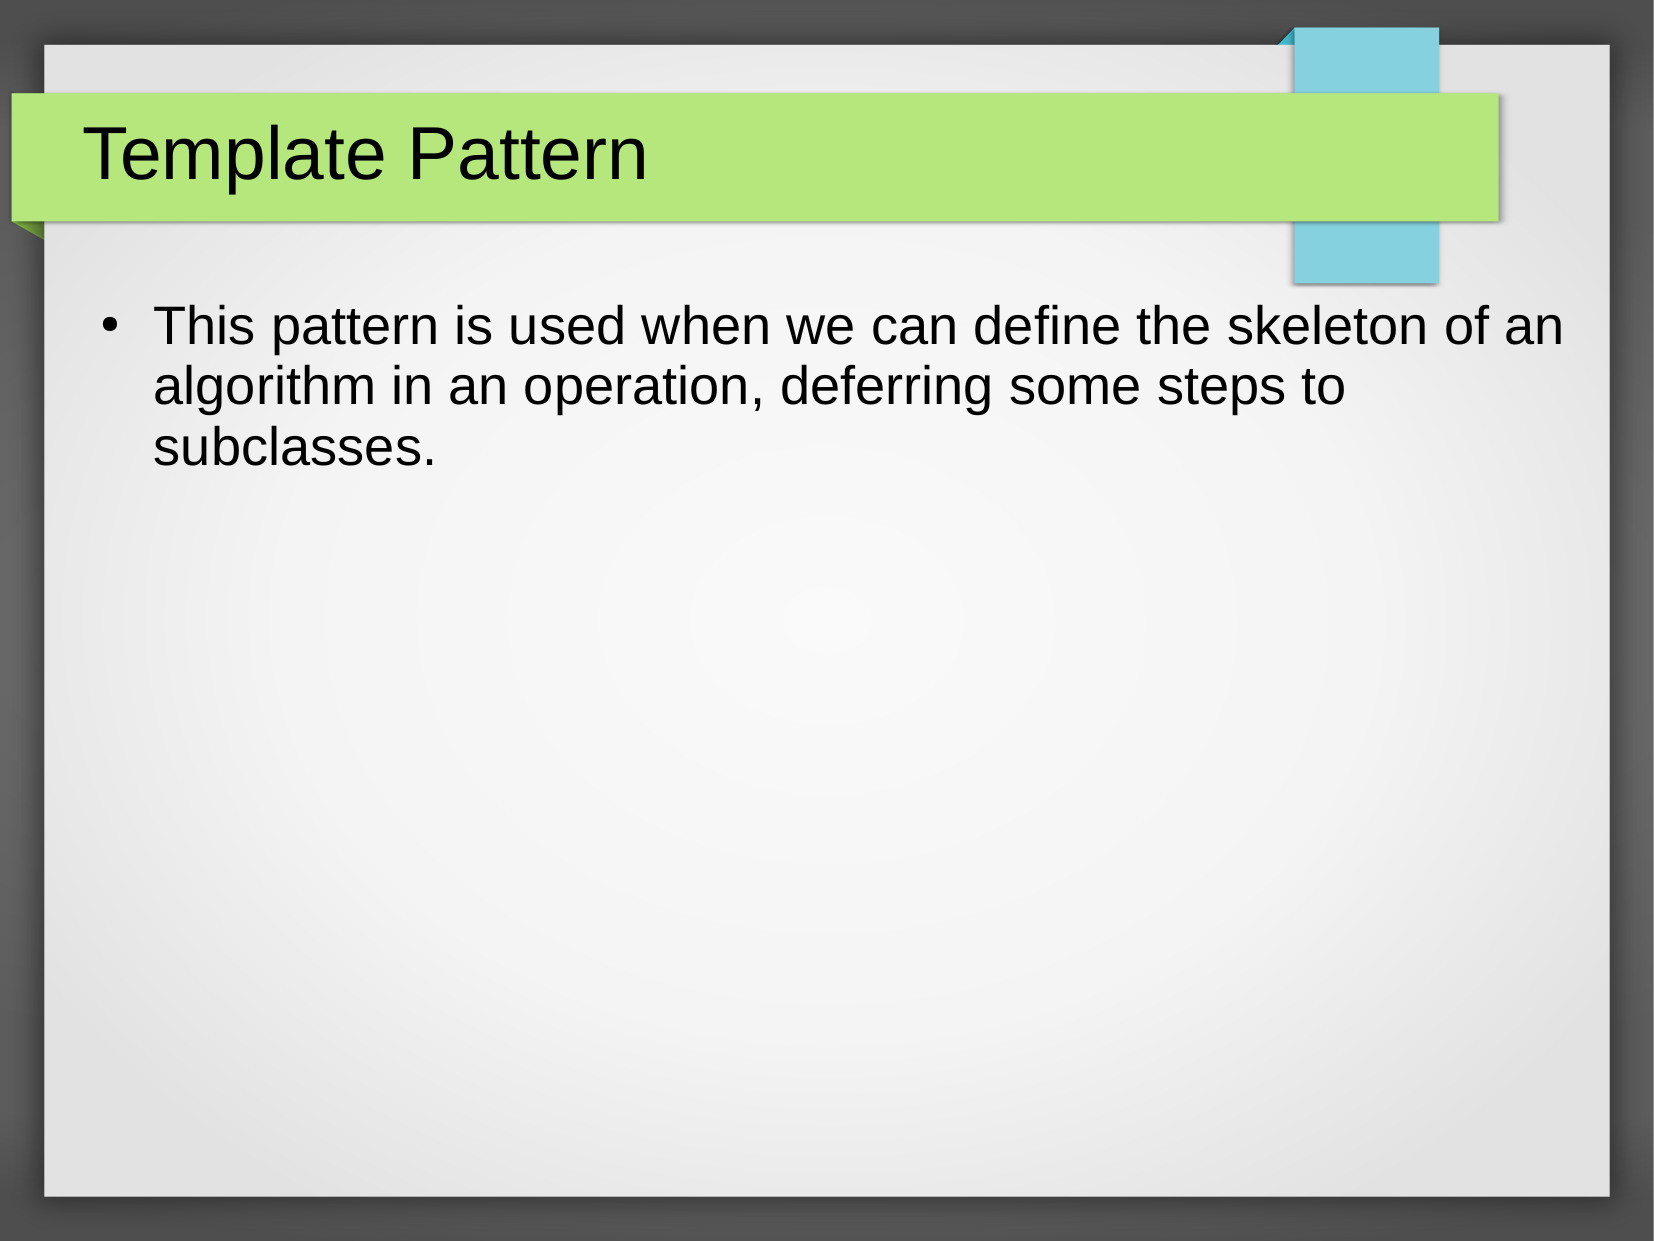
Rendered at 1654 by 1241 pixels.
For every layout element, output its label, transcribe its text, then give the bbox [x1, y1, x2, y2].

picture [0, 0, 1654, 1241]
title Template Pattern [82, 94, 1264, 213]
list This pattern is used when we can define the skeleton of an algorithm in an operation, deferring some steps to subclasses. [82, 295, 1571, 1015]
